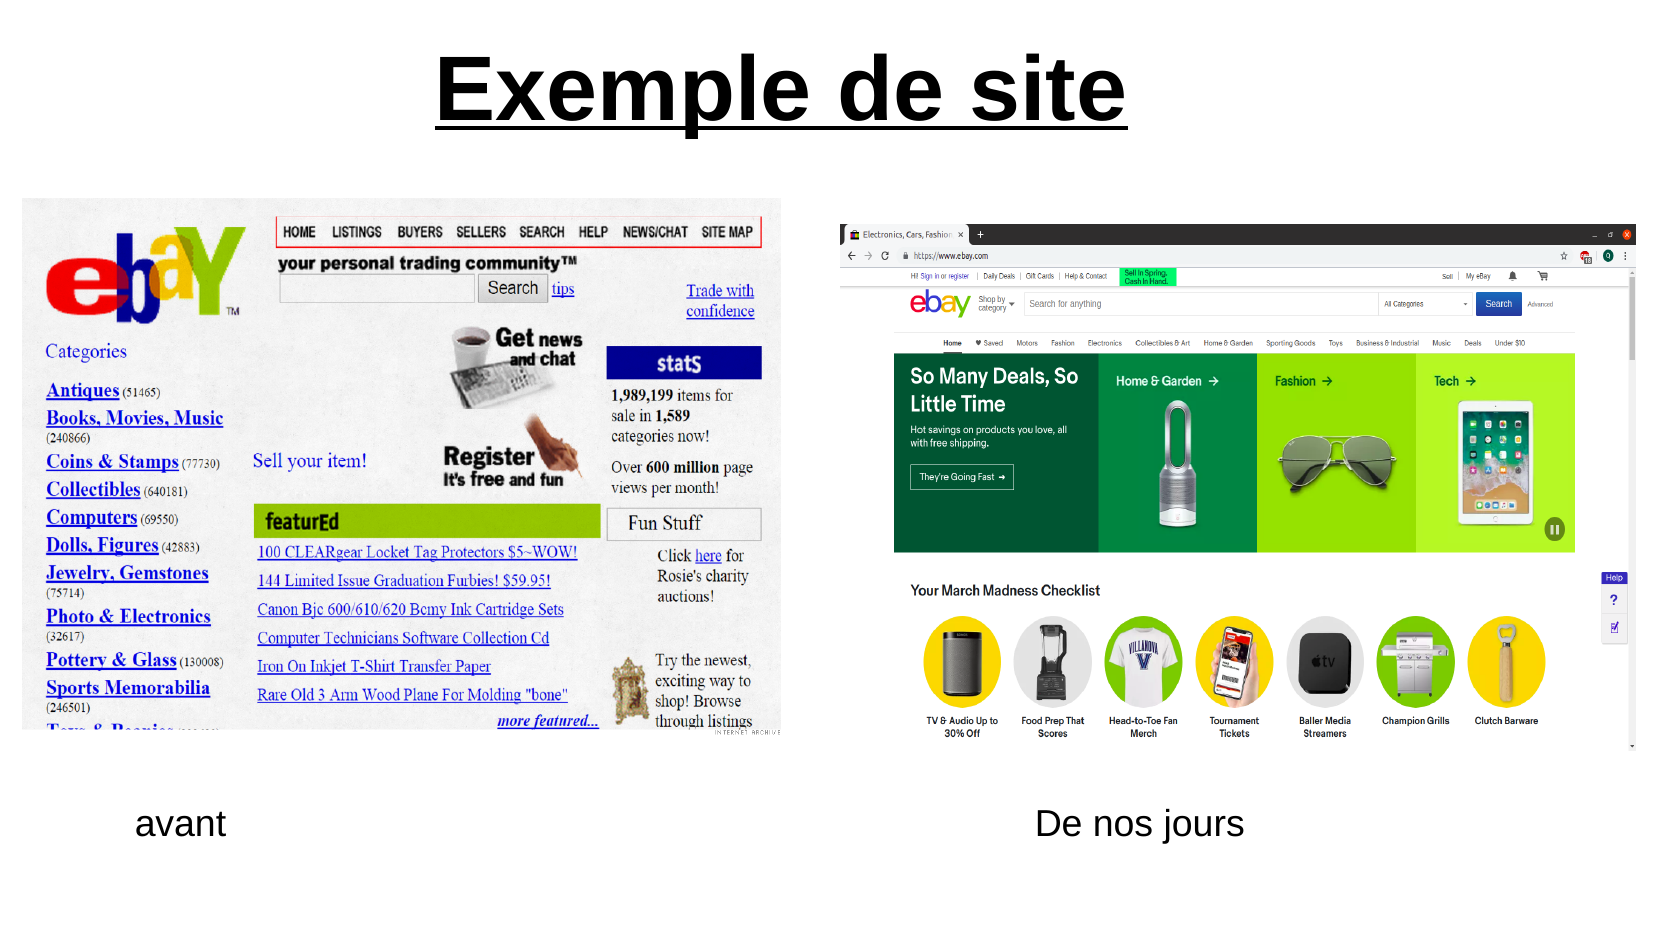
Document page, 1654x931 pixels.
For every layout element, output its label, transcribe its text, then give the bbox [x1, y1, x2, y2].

text_box avant [120, 795, 811, 852]
picture [840, 224, 1636, 751]
text_box Exemple de site [420, 30, 1216, 148]
picture [22, 195, 781, 736]
text_box De nos jours [1020, 795, 1606, 852]
